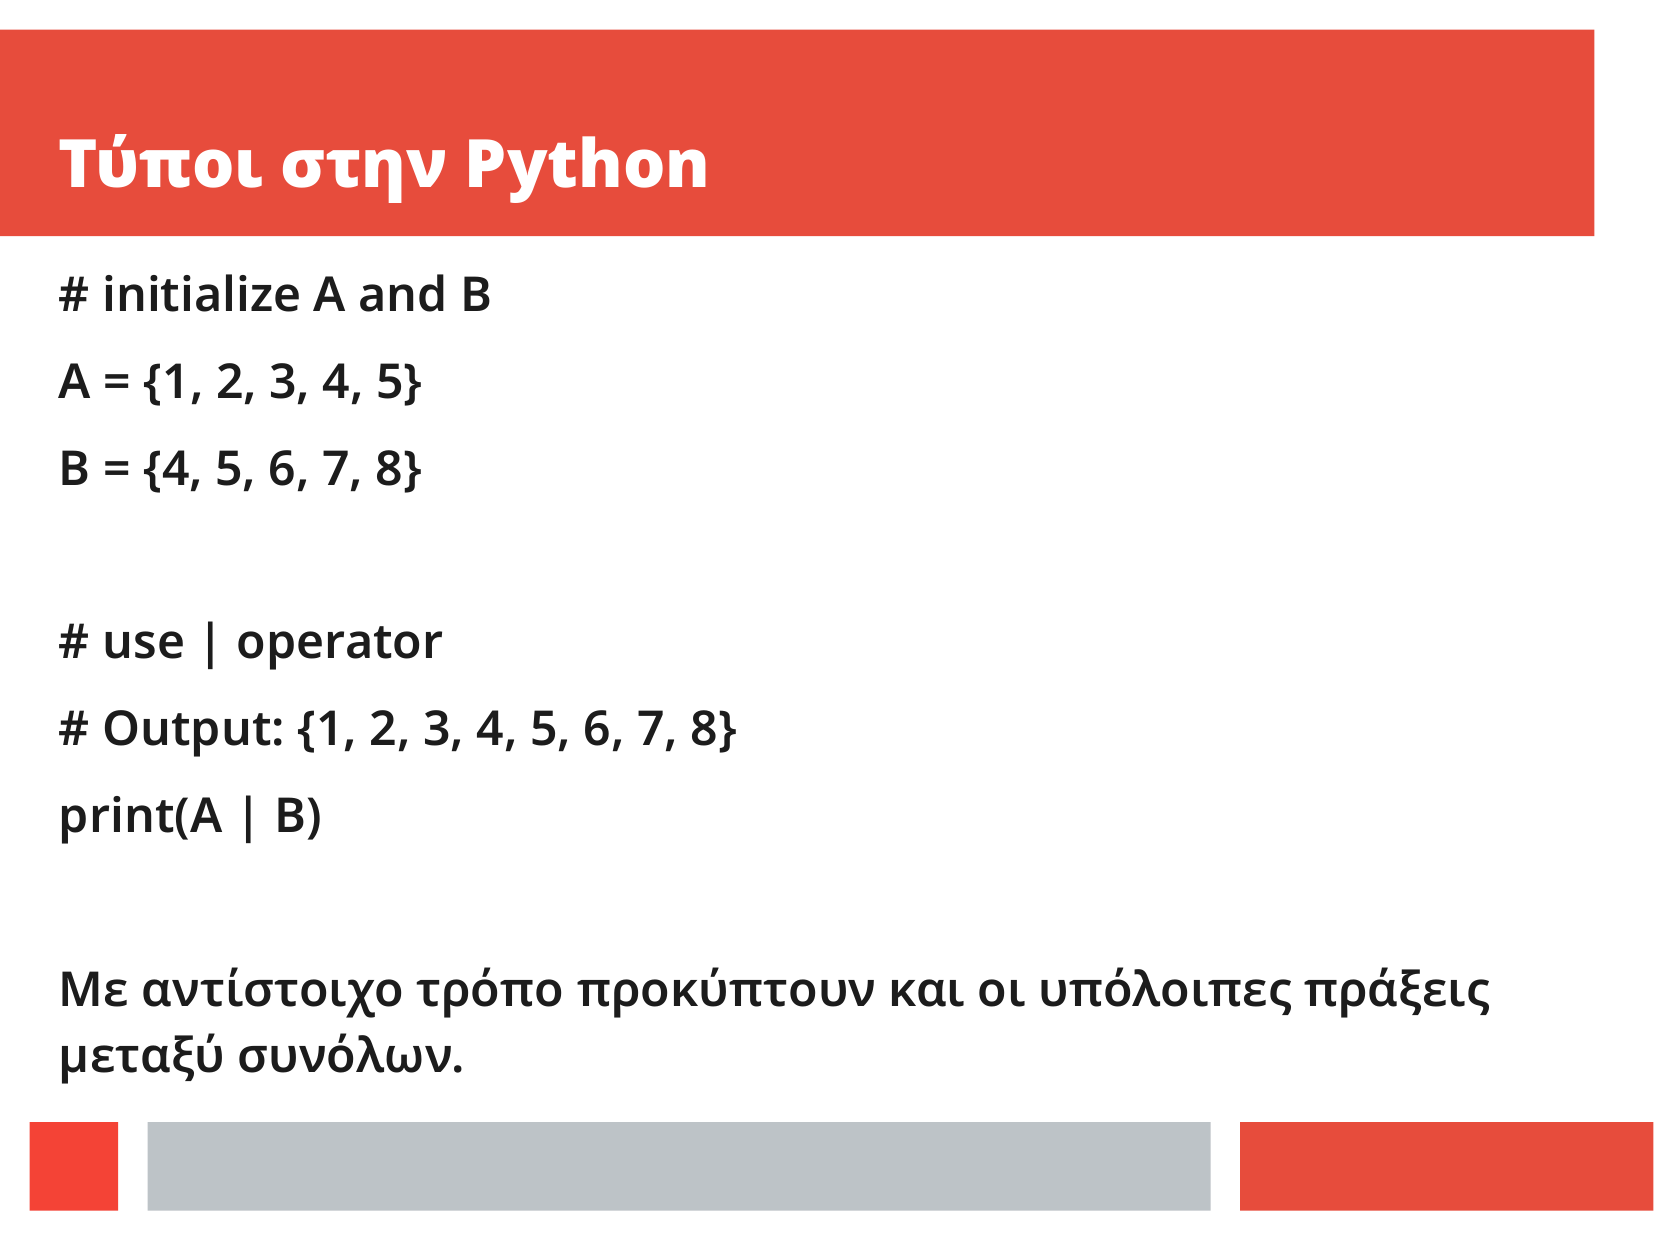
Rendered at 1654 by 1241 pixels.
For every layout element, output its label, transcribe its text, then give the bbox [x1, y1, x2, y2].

title Τύποι στην Python [59, 59, 1595, 207]
list # initialize A and B A = {1, 2, 3, 4, 5} B = {4, 5, 6, 7, 8} # use | operator # Output: {1, 2, 3, 4, 5, 6, 7, 8} print(A | B) Με αντίστοιχο τρόπο προκύπτουν και οι υπόλοιπες πράξεις μεταξύ συνόλων. [59, 259, 1630, 1093]
